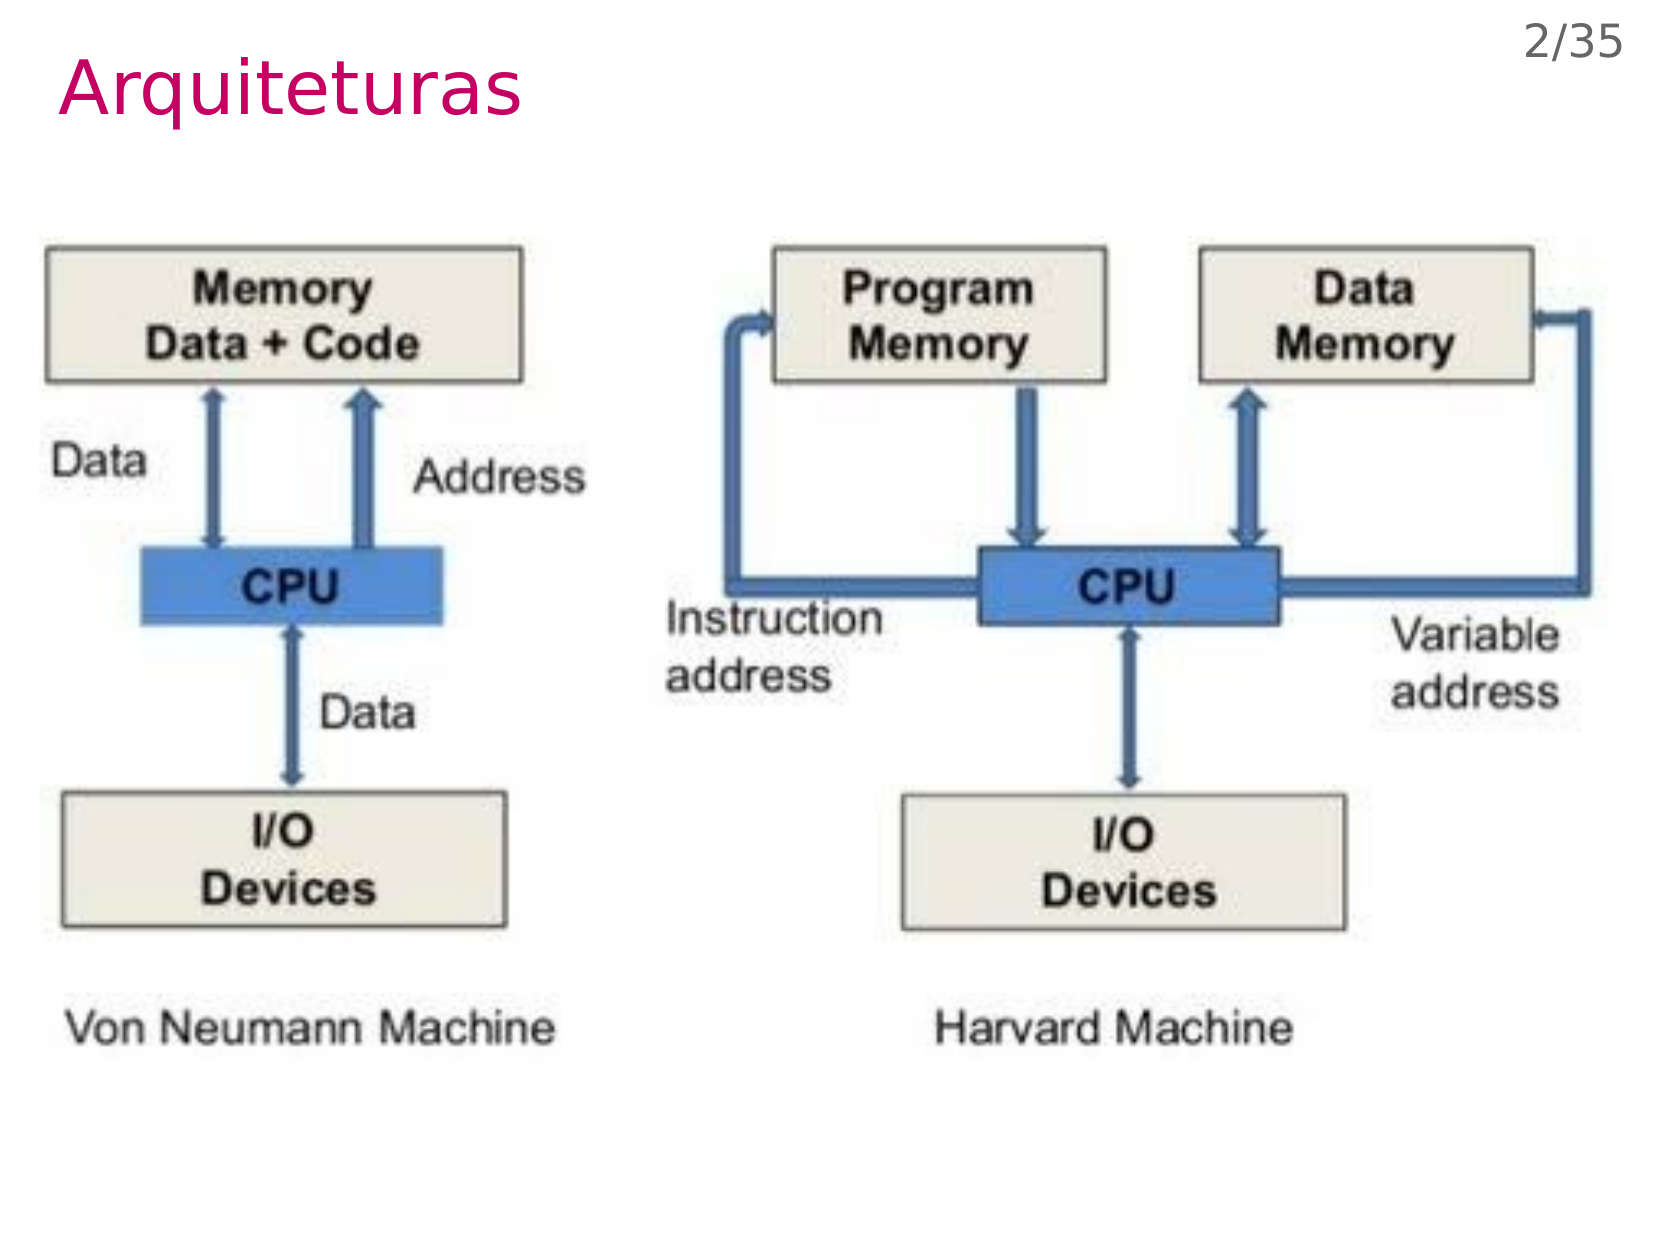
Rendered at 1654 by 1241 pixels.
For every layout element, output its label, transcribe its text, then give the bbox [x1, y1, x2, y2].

title Arquiteturas [59, 29, 1625, 148]
picture [39, 236, 1618, 1063]
